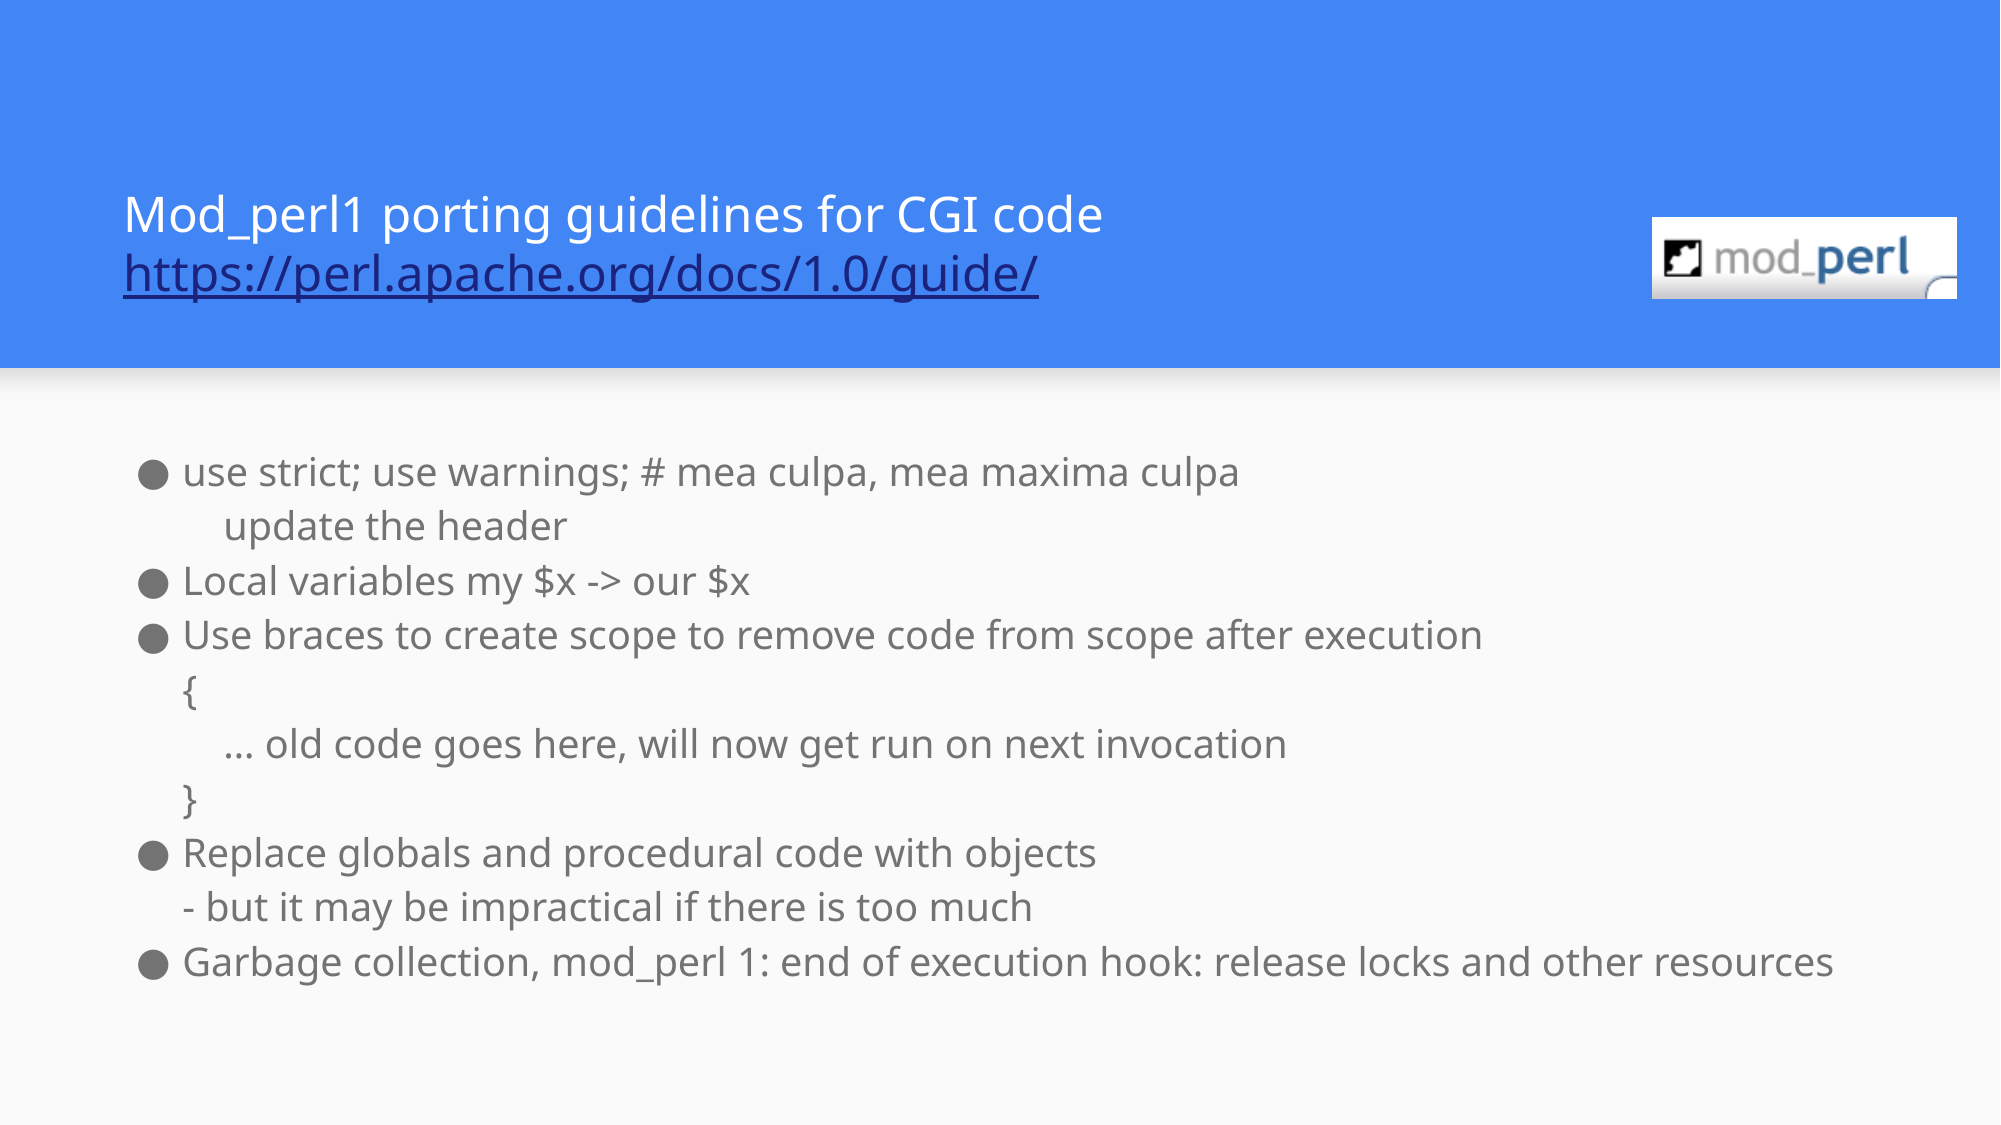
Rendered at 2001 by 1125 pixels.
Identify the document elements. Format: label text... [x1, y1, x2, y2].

list use strict; use warnings; # mea culpa, mea maxima culpa update the header Local variables my $x -> our $x Use braces to create scope to remove code from scope after execution { … old code goes here, will now get run on next invocation } Replace globals and procedural code with objects - but it may be impractical if there is too much Garbage collection, mod_perl 1: end of execution hook: release locks and other resources [103, 419, 1902, 1013]
title Mod_perl1 porting guidelines for CGI code https://perl.apache.org/docs/1.0/guide/ [103, 161, 1902, 330]
picture [1652, 217, 1957, 299]
